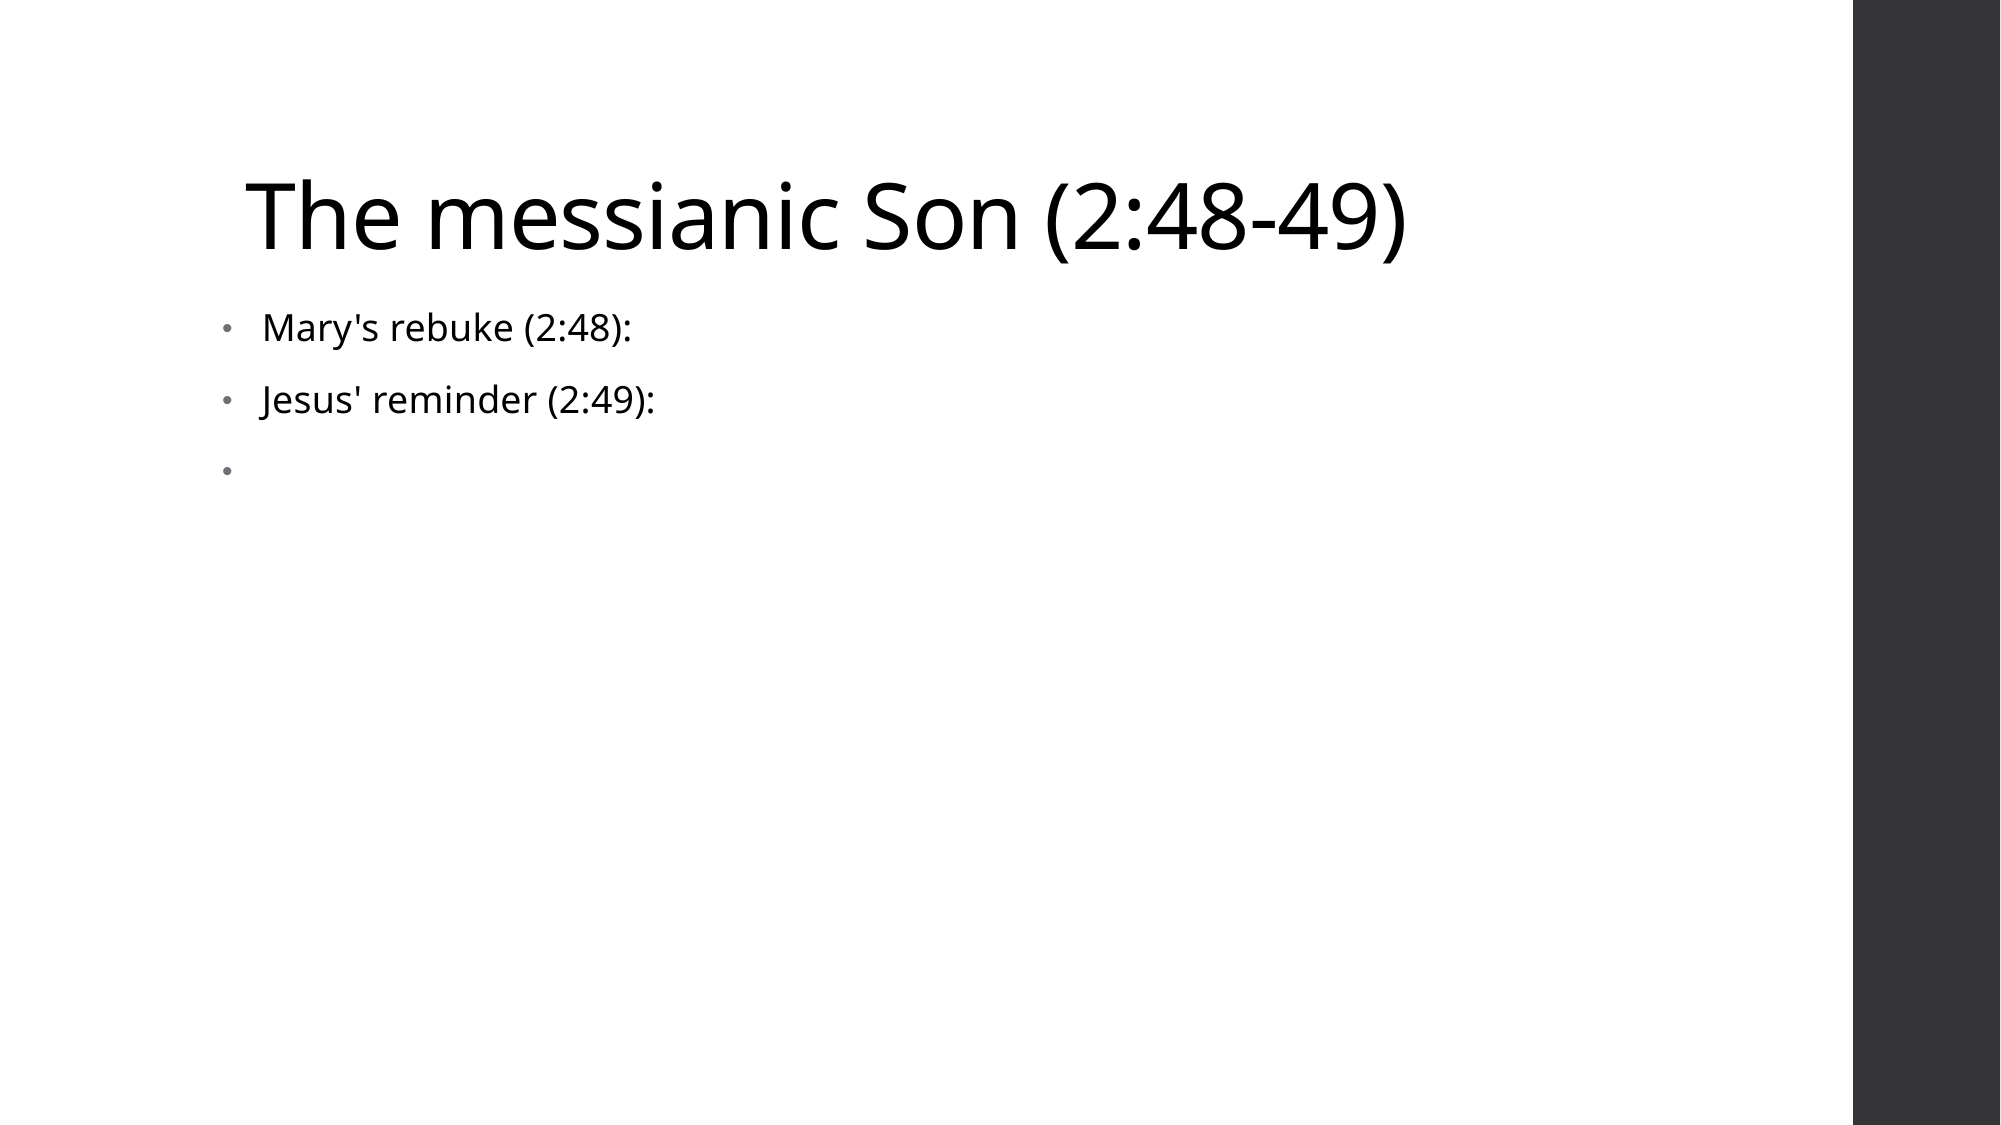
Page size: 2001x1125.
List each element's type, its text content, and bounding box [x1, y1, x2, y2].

list Mary's rebuke (2:48): Jesus' reminder (2:49): [206, 299, 1617, 1014]
title The messianic Son (2:48-49) [206, 60, 1797, 278]
